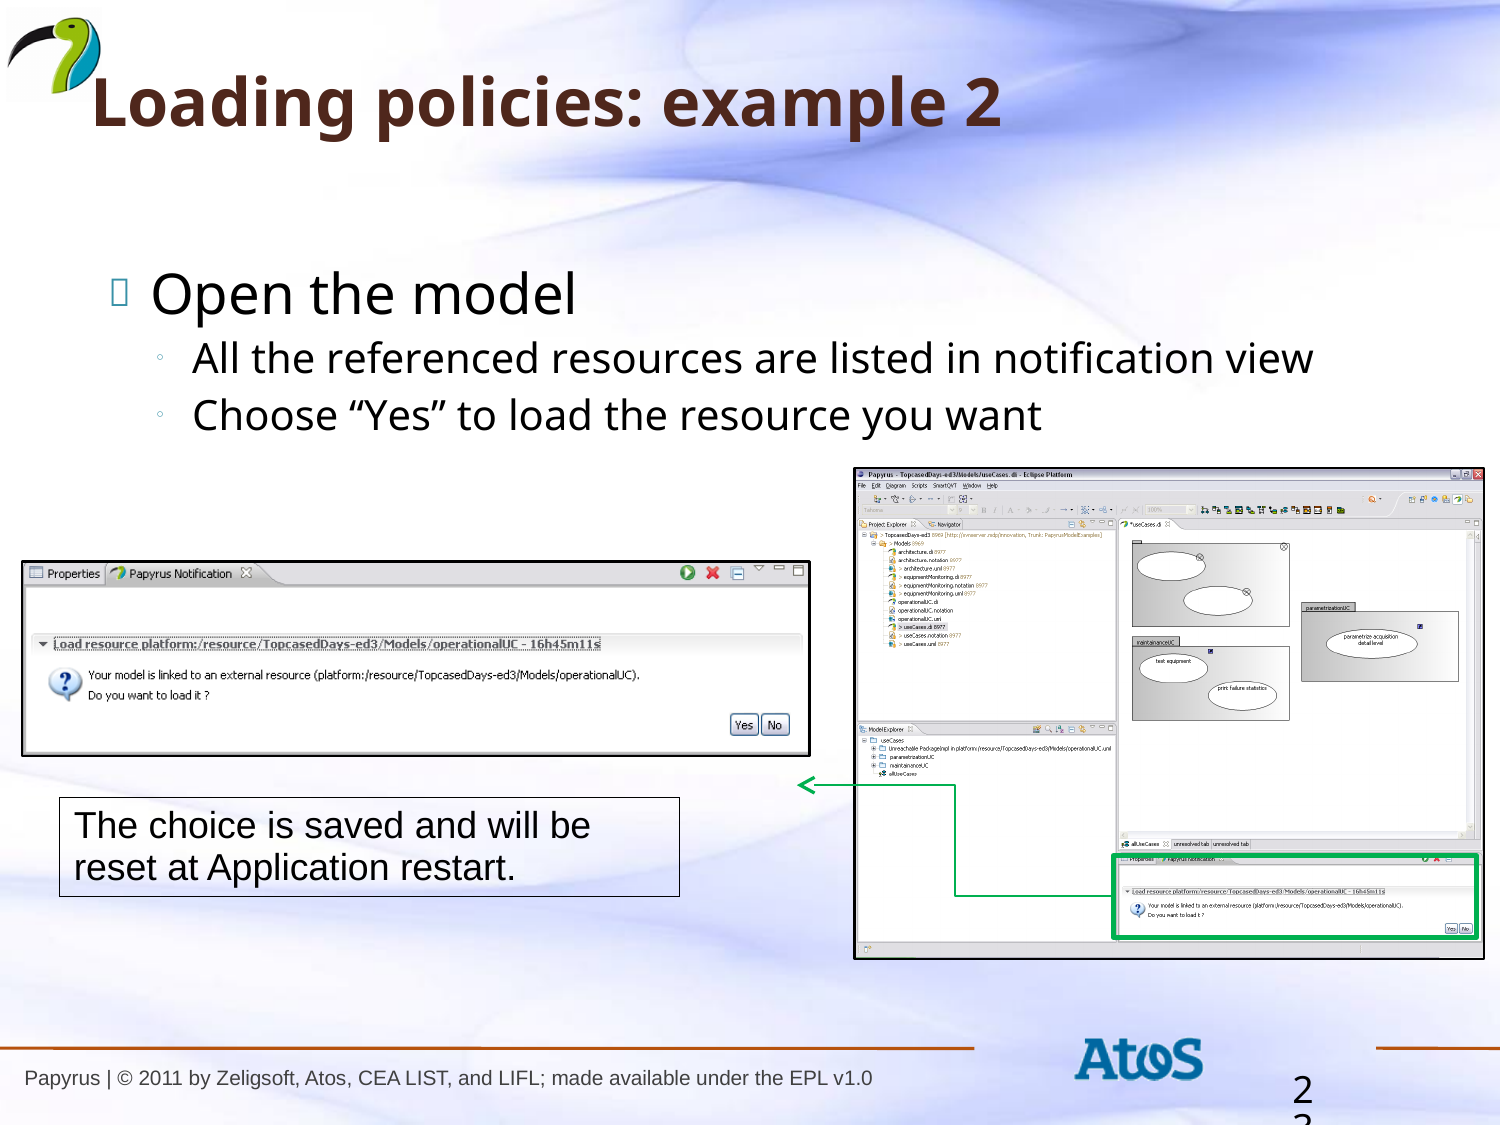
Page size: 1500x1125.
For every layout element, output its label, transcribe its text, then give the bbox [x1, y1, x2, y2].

list Open the model All the referenced resources are listed in notification view Choose “Yes” to load the resource you want [75, 243, 1425, 986]
picture [0, 0, 1500, 1125]
title Loading policies: example 2 [75, 45, 1425, 233]
slide_number <numéro> [1277, 1051, 1338, 1112]
text_box The choice is saved and will be reset at Application restart. [59, 797, 680, 897]
